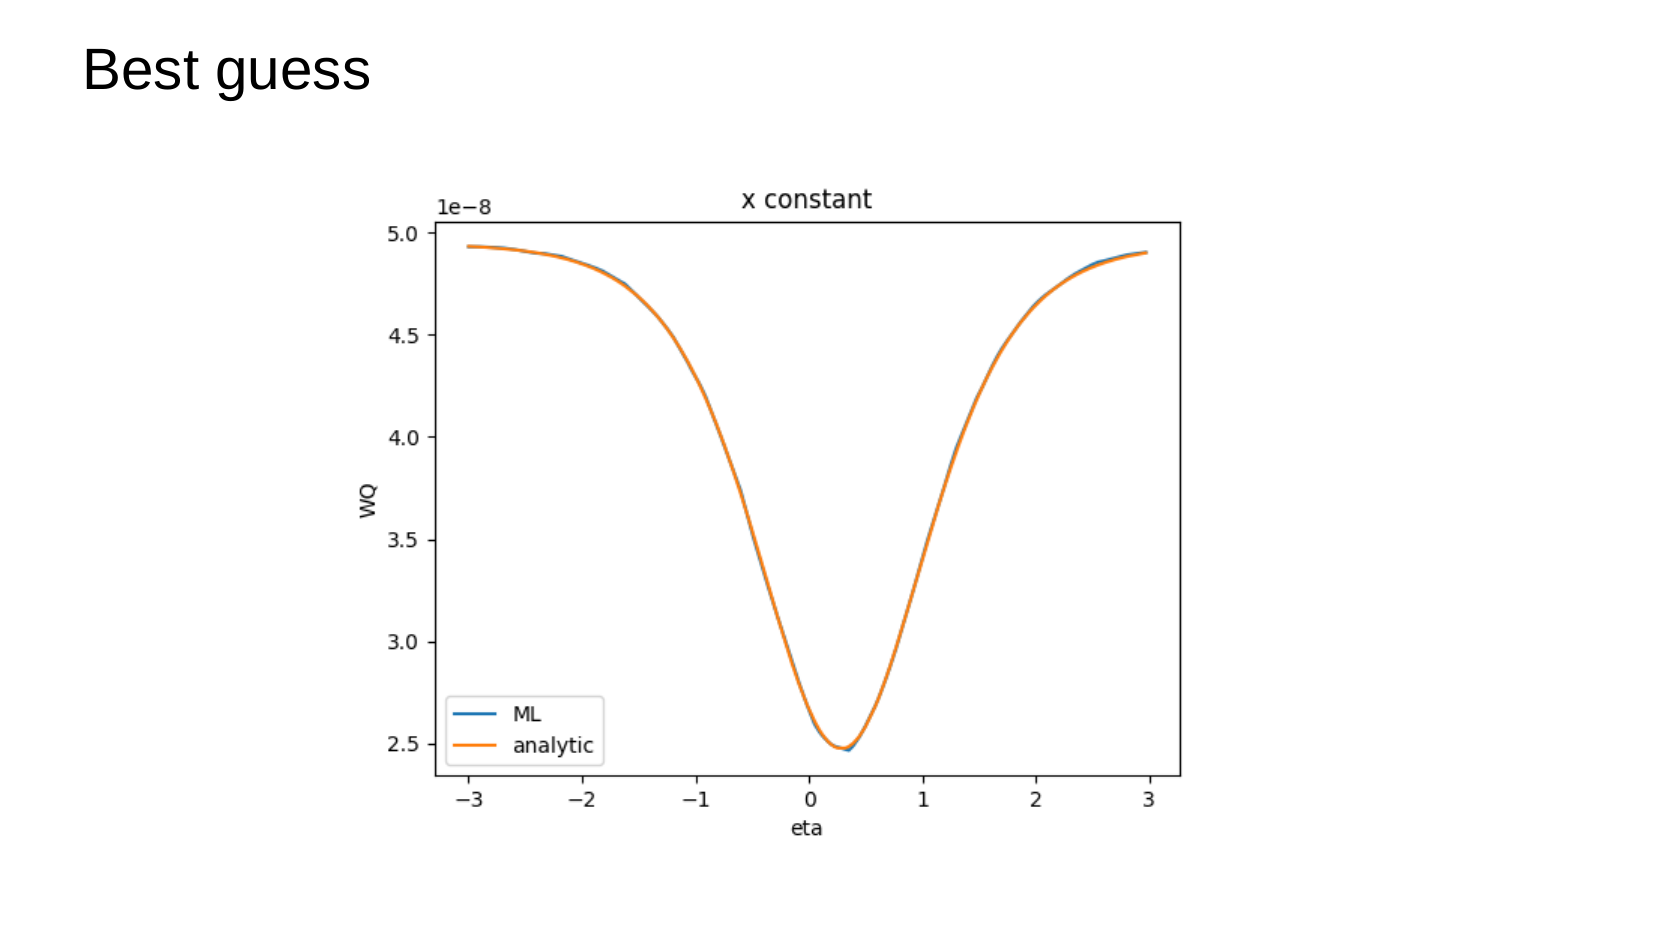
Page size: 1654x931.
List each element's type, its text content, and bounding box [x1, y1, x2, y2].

title Best guess [82, 37, 1571, 193]
picture [315, 135, 1276, 856]
